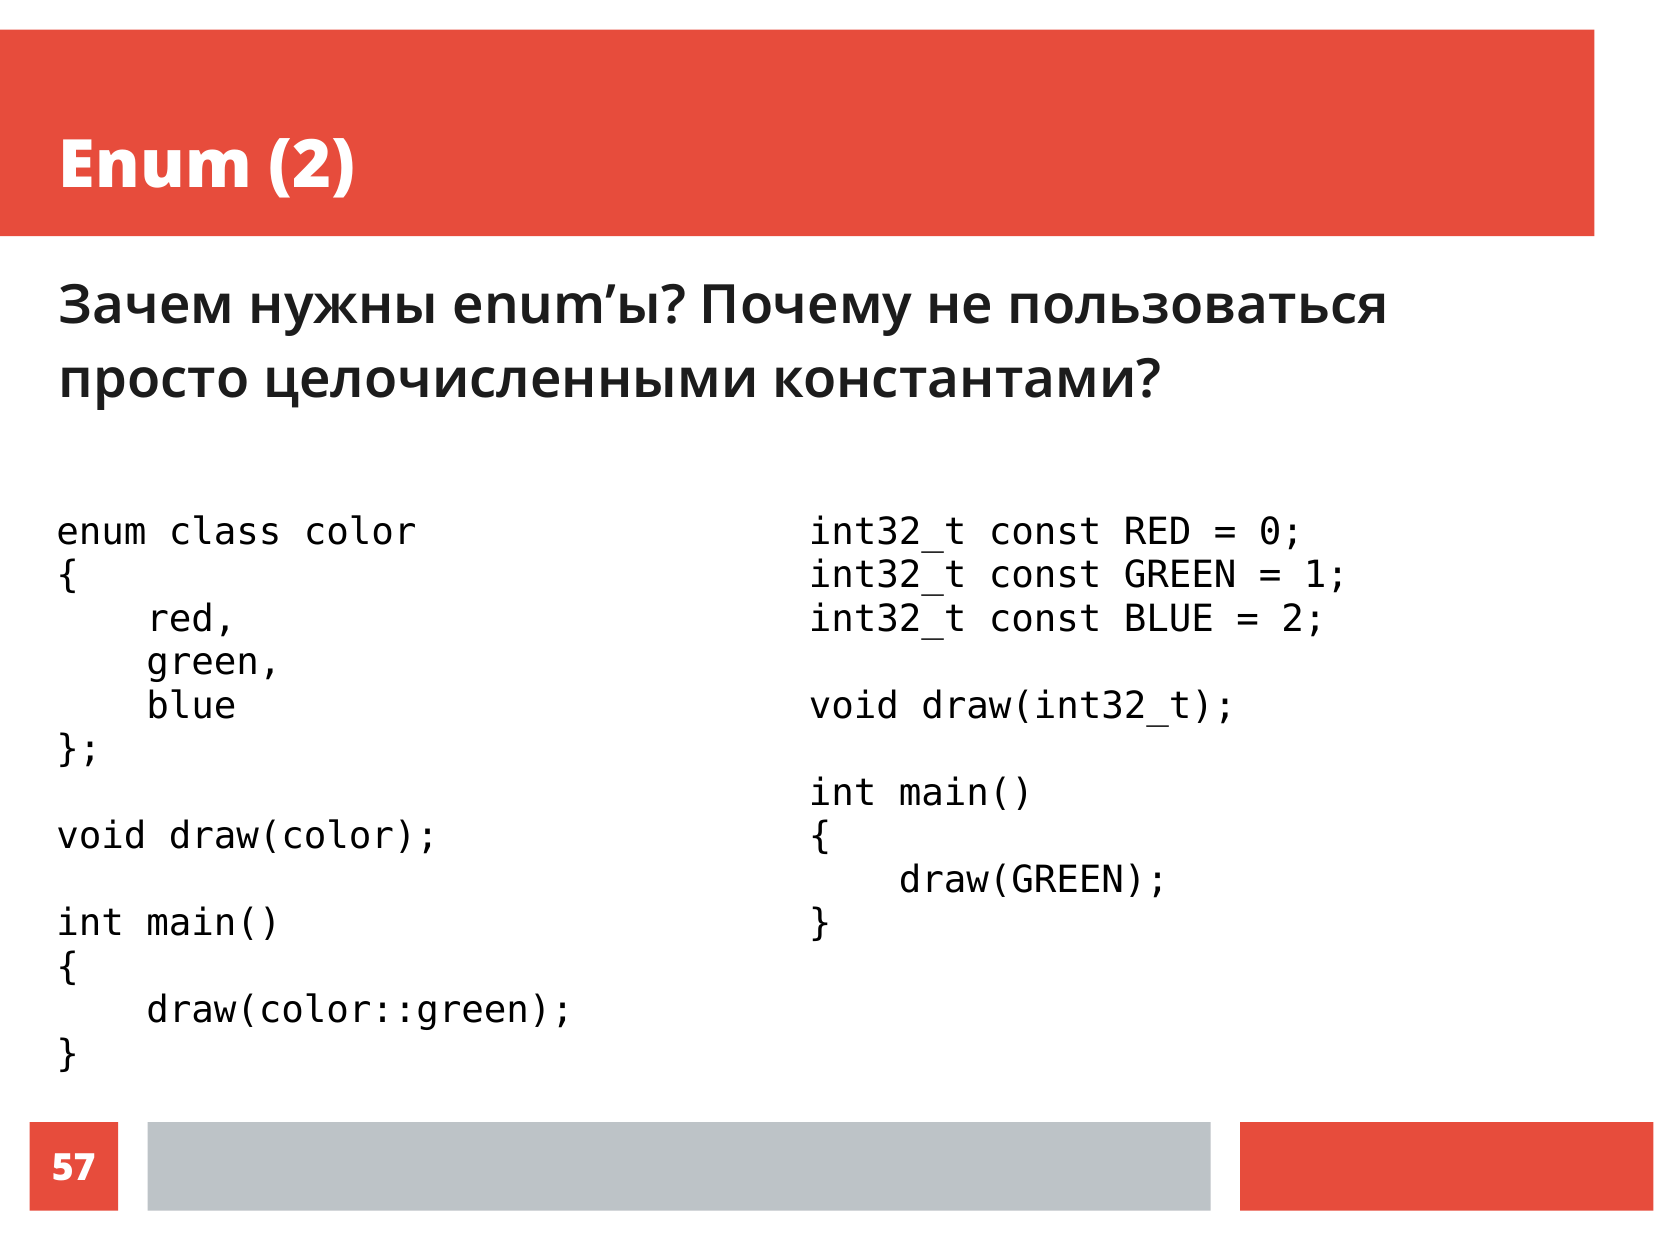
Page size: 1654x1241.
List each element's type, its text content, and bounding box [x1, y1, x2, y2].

title Enum (2) [59, 59, 1595, 207]
list Зачем нужны enum’ы? Почему не пользоваться просто целочисленными константами? [59, 265, 1565, 449]
text_box enum class color { red, green, blue }; void draw(color); int main() { draw(color::green); } [41, 501, 793, 1131]
text_box int32_t const RED = 0; int32_t const GREEN = 1; int32_t const BLUE = 2; void draw(int32_t); int main() { draw(GREEN); } [793, 501, 1630, 1170]
